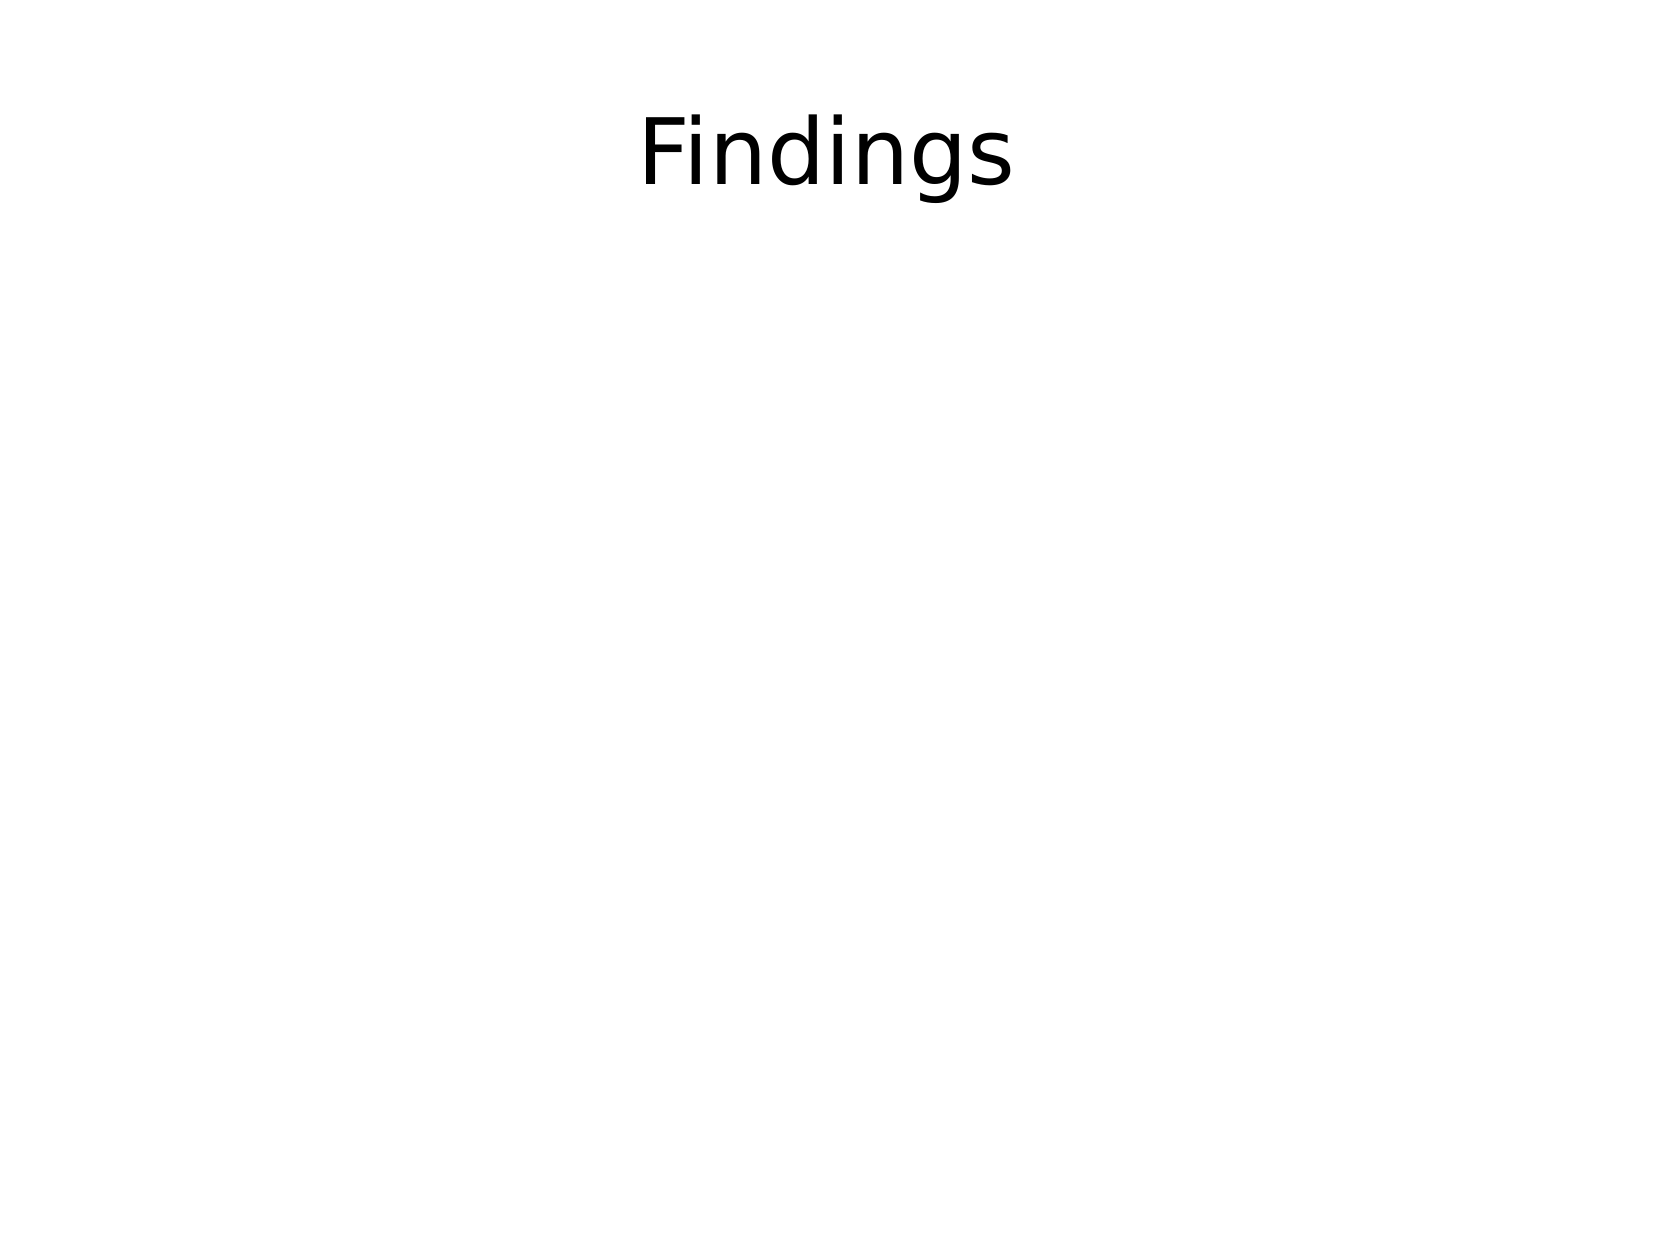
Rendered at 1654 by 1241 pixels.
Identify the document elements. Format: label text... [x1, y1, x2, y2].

title Findings [82, 49, 1571, 257]
